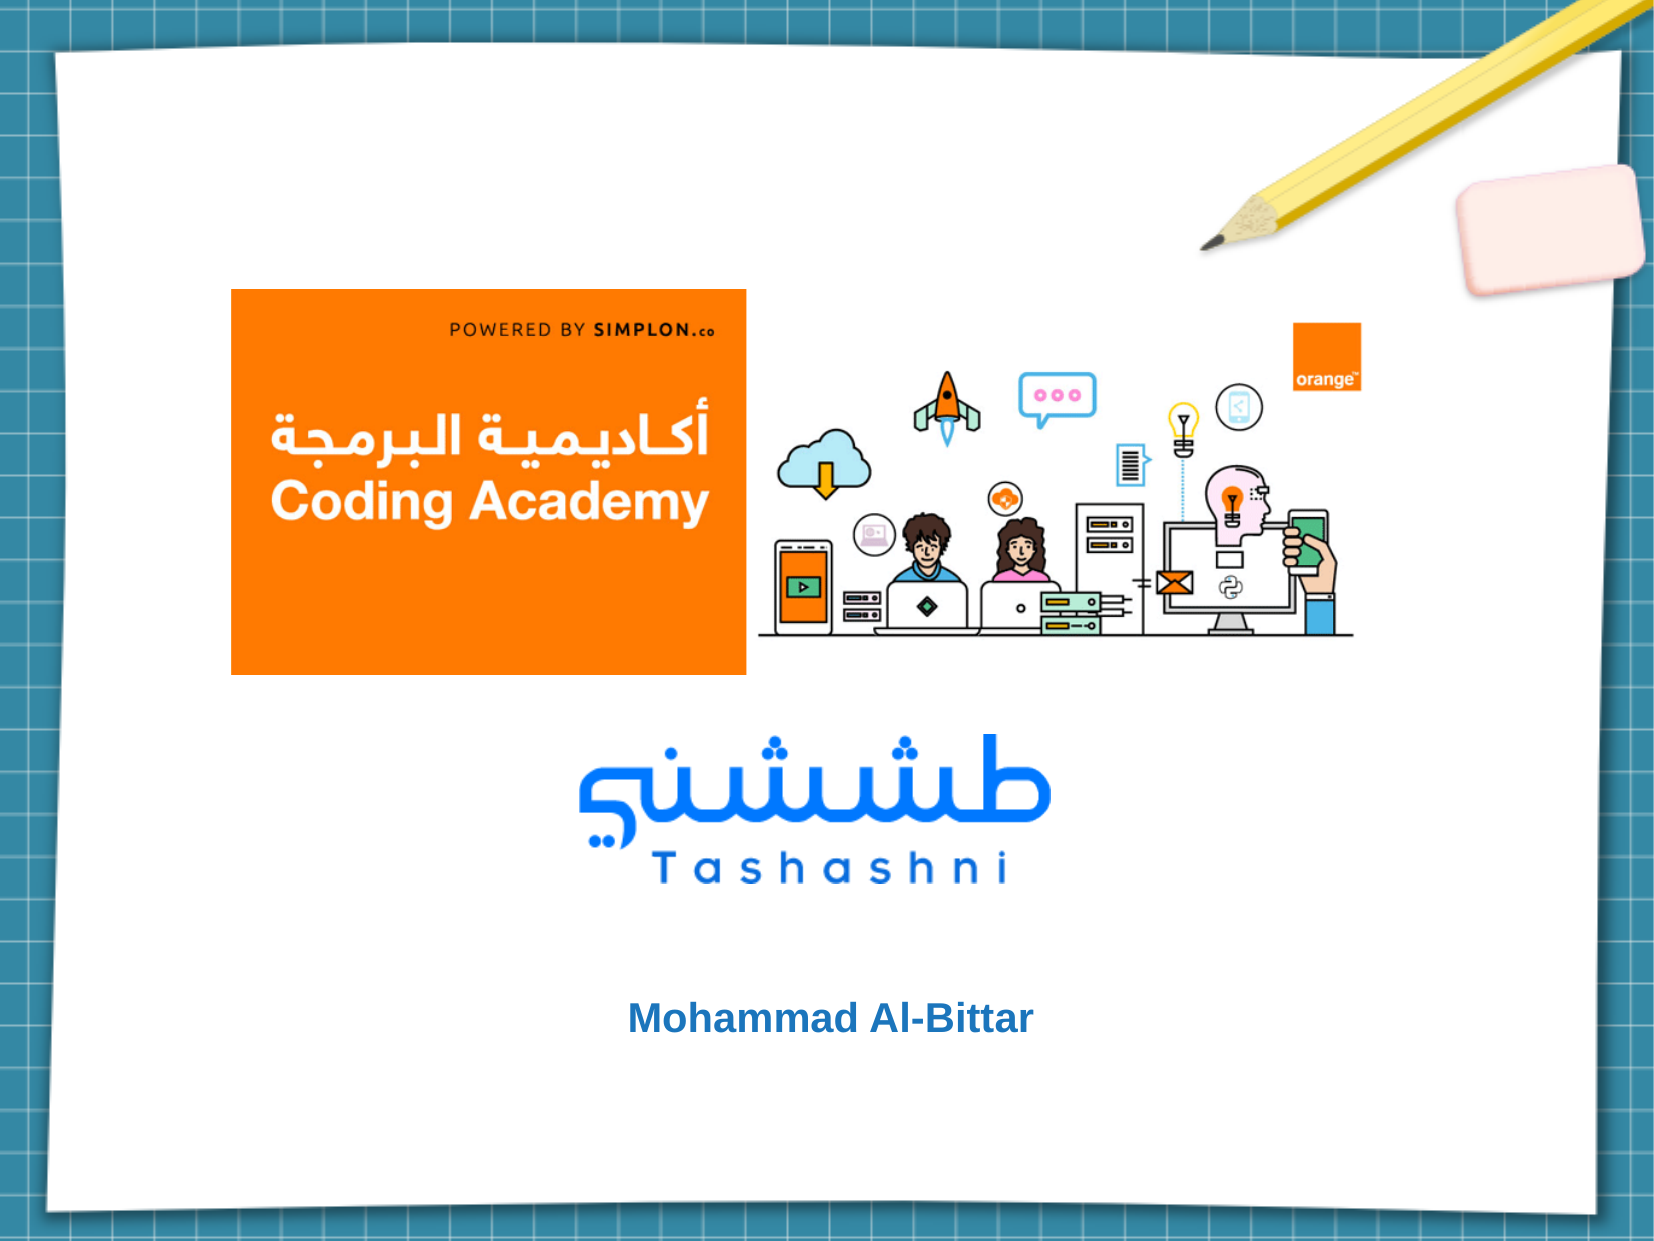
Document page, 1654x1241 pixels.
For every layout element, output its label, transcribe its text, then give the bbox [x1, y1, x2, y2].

picture [0, 0, 1654, 1241]
text_box Mohammad Al-Bittar [585, 987, 1066, 1096]
